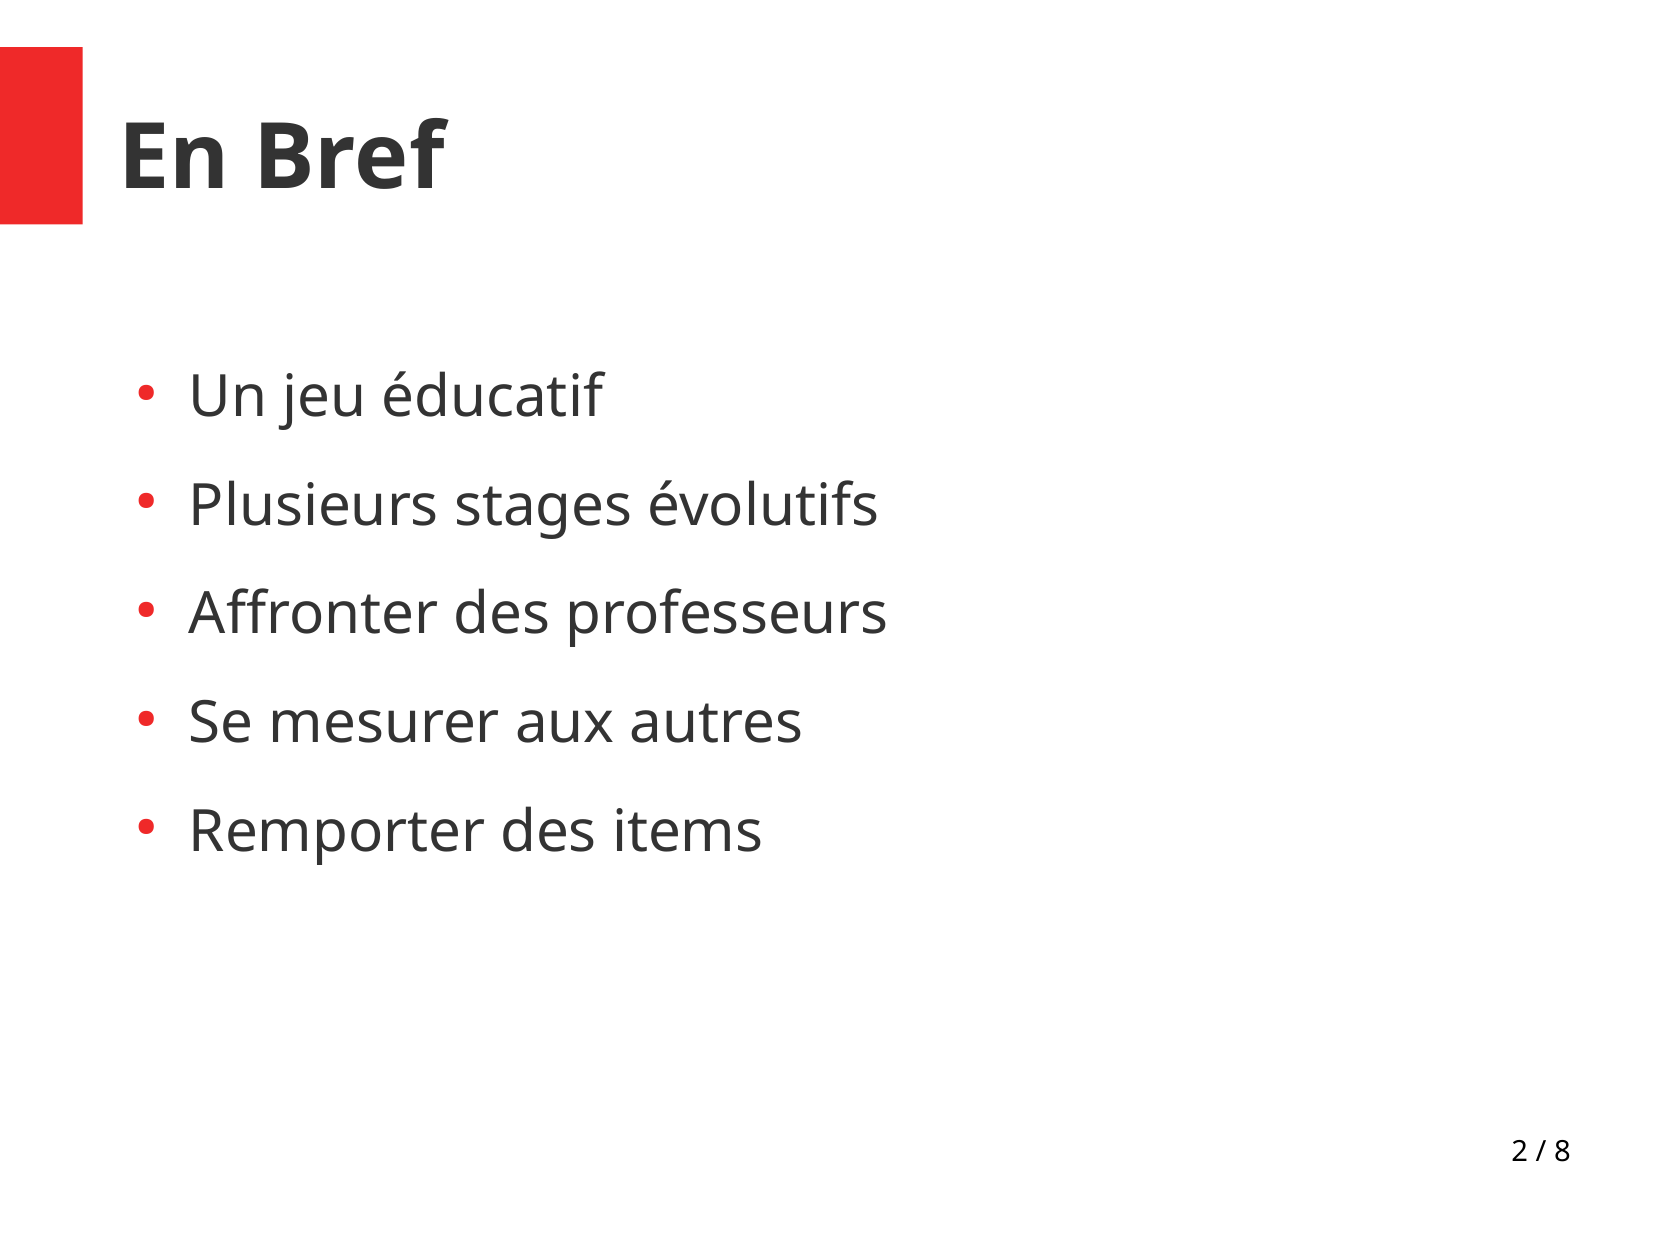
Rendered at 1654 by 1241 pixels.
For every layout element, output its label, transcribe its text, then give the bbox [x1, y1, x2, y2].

list Un jeu éducatif Plusieurs stages évolutifs Affronter des professeurs Se mesurer aux autres Remporter des items [118, 354, 1536, 1074]
title En Bref [118, 49, 1571, 257]
